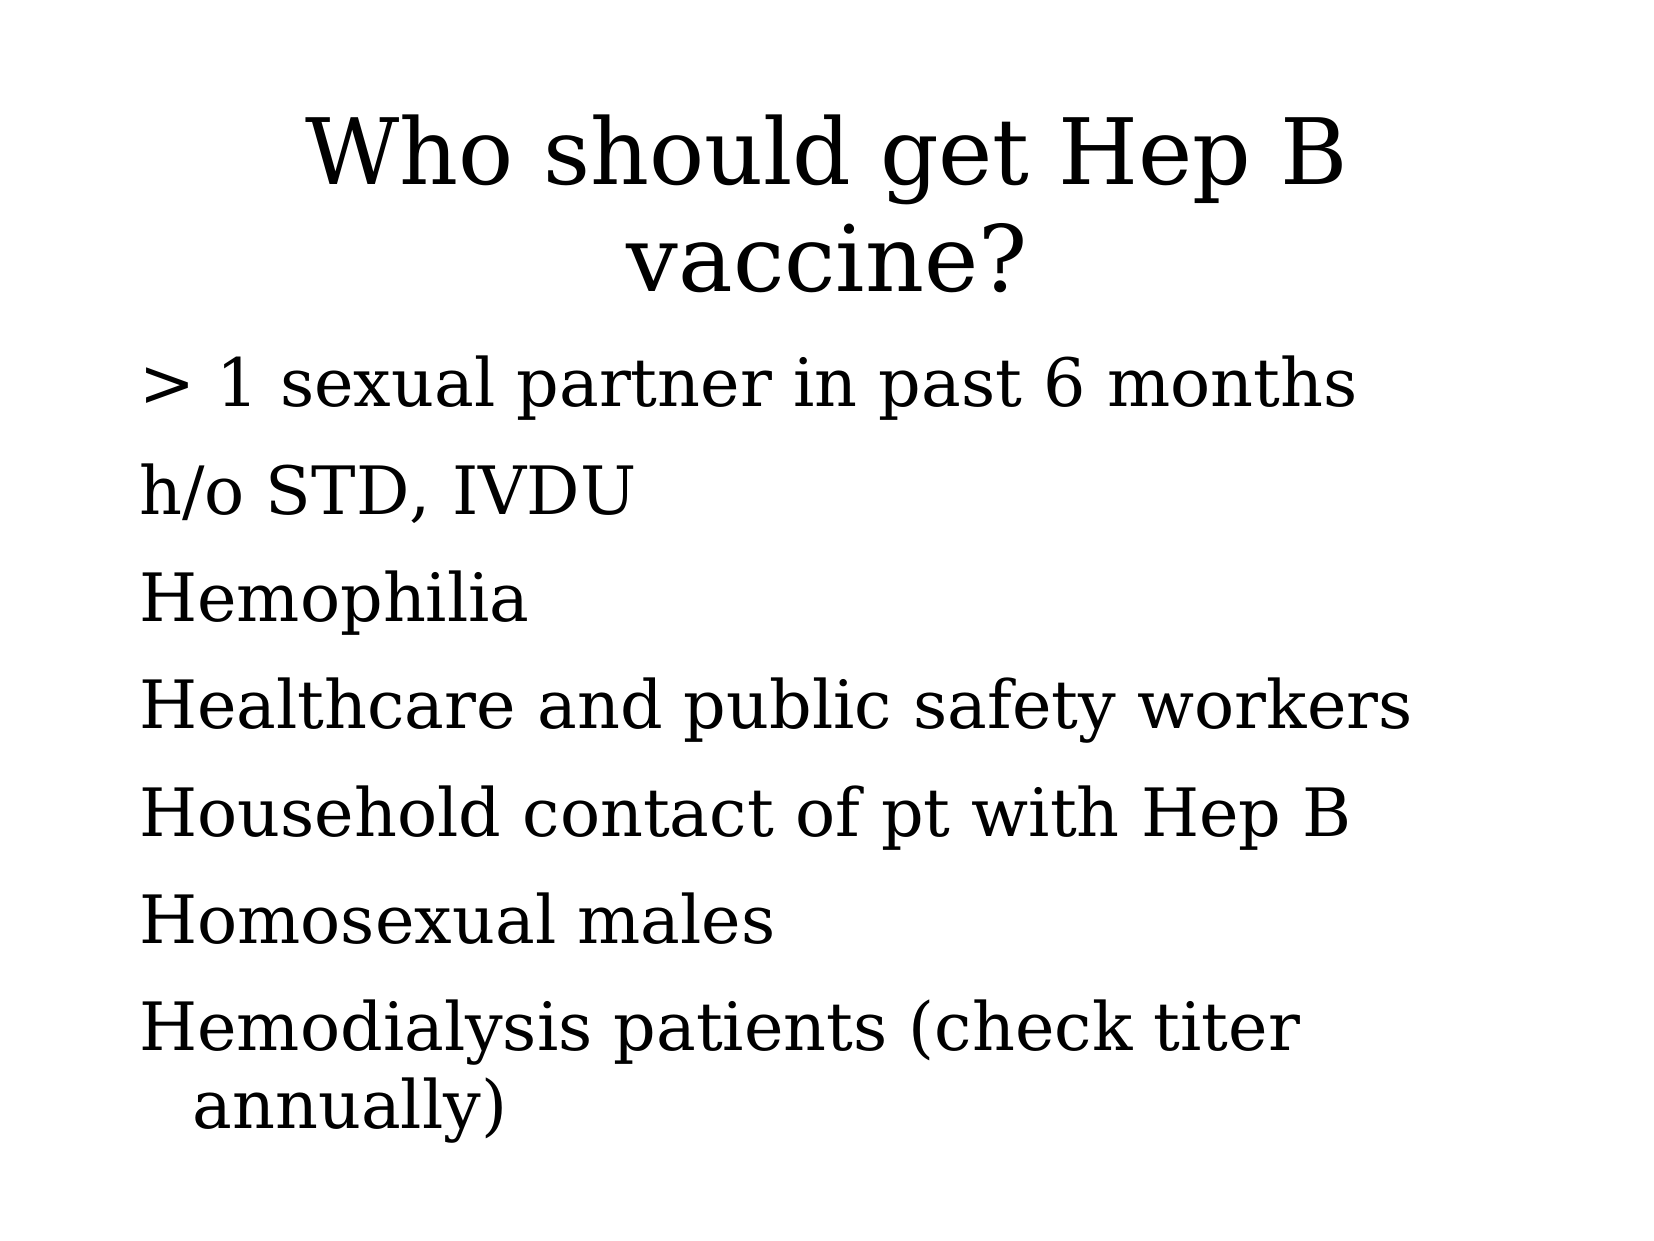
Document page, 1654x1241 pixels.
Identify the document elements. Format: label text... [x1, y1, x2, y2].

title Who should get Hep B vaccine? [121, 99, 1534, 314]
list > 1 sexual partner in past 6 months h/o STD, IVDU Hemophilia Healthcare and public safety workers Household contact of pt with Hep B Homosexual males Hemodialysis patients (check titer annually) [121, 344, 1534, 1145]
